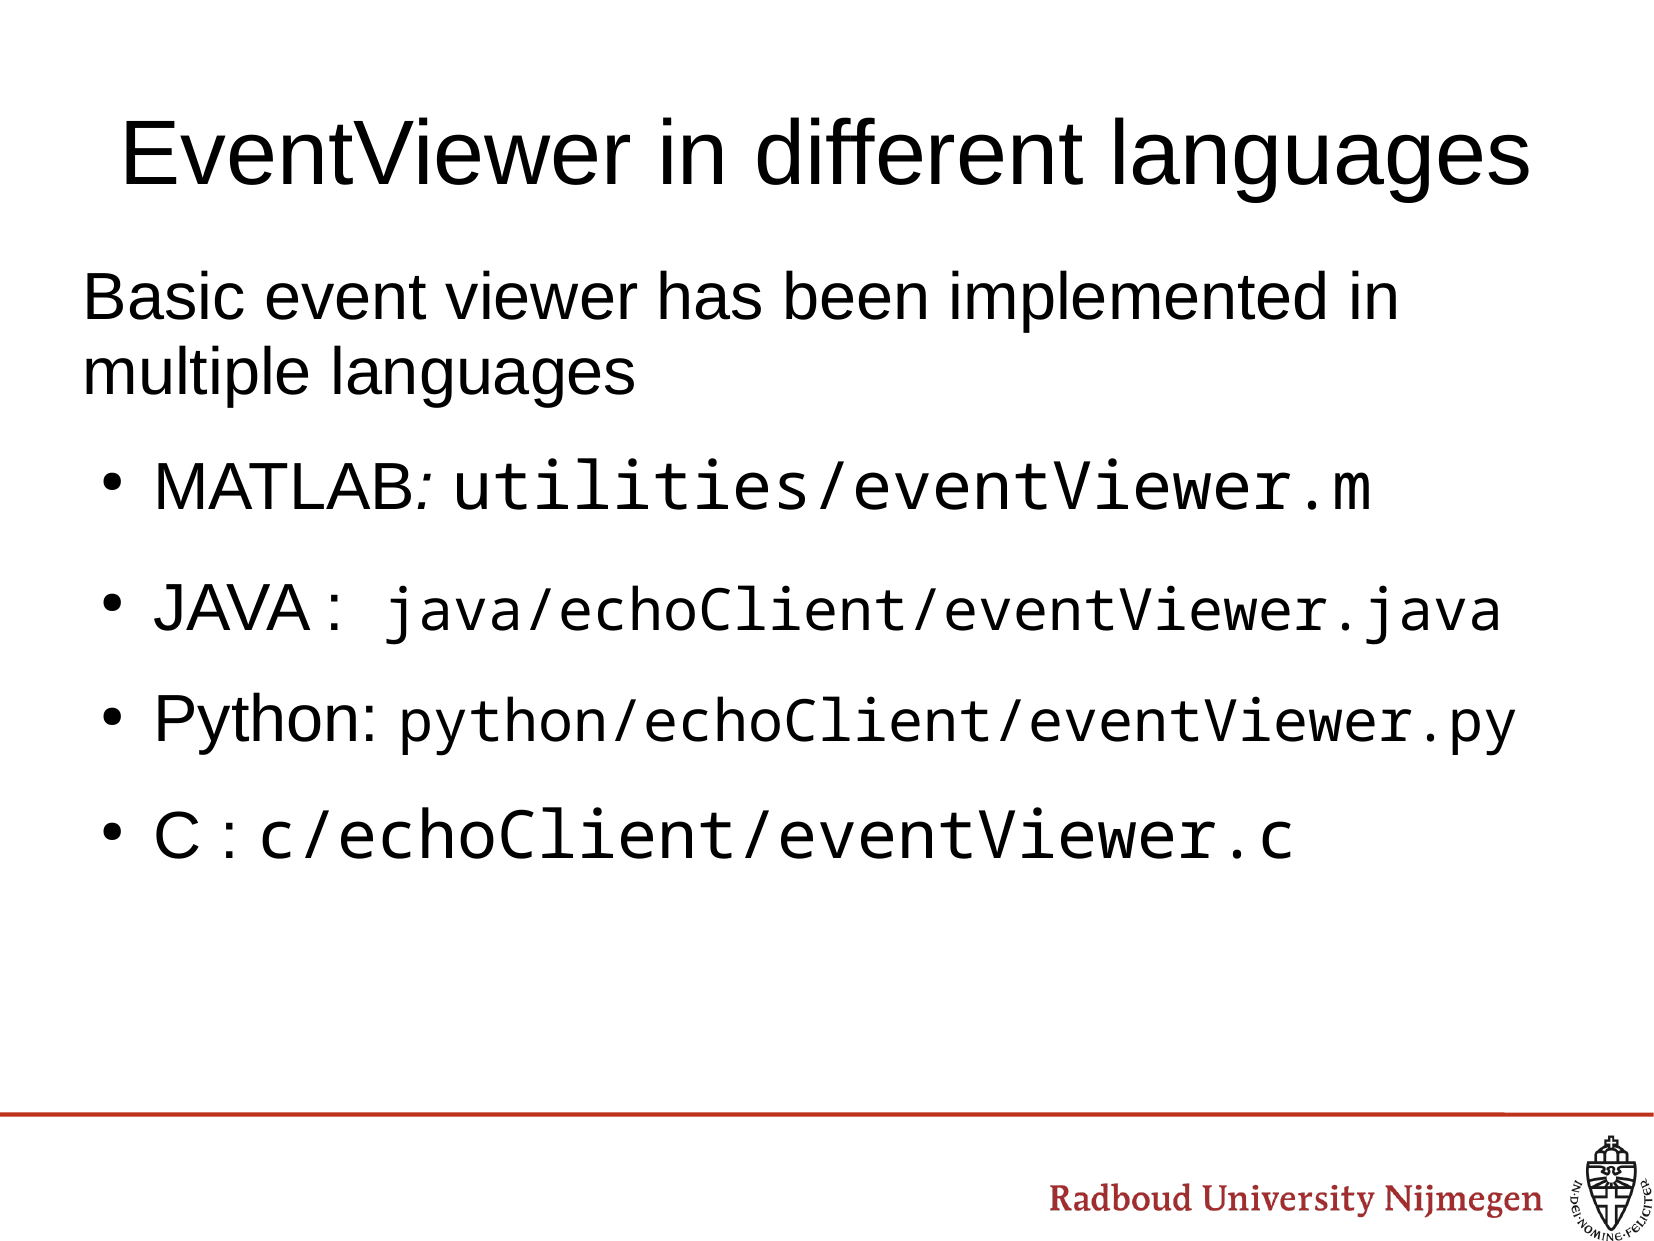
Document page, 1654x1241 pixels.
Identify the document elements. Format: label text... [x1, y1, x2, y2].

picture [1050, 1134, 1654, 1241]
title EventViewer in different languages [82, 49, 1571, 257]
list Basic event viewer has been implemented in multiple languages MATLAB: utilities/eventViewer.m JAVA : java/echoClient/eventViewer.java Python: python/echoClient/eventViewer.py C : c/echoClient/eventViewer.c [82, 259, 1571, 1076]
